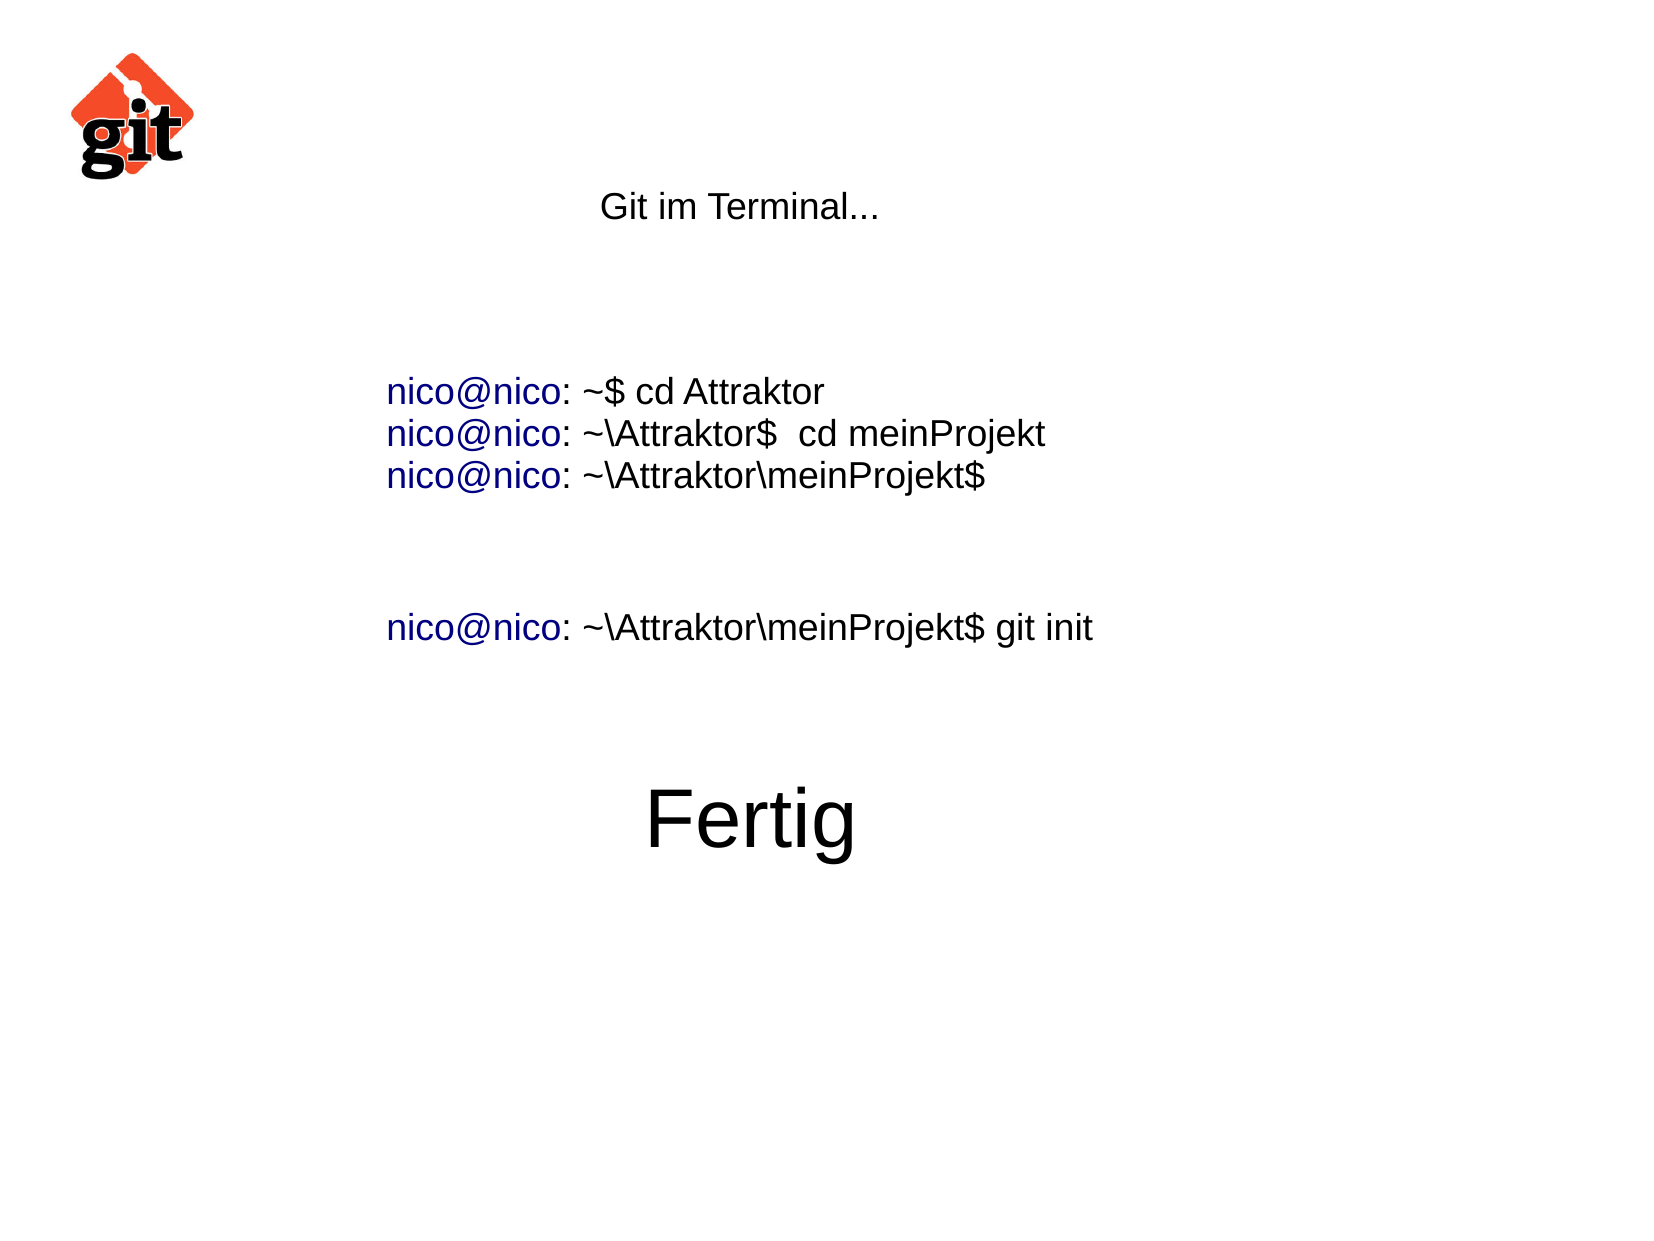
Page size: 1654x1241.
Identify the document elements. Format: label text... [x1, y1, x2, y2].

text_box Git im Terminal... [585, 178, 896, 236]
text_box nico@nico: ~\Attraktor\meinProjekt$ git init [371, 598, 1109, 656]
text_box nico@nico: ~$ cd Attraktor nico@nico: ~\Attraktor$ cd meinProjekt nico@nico: ~\Attraktor\meinProjekt$ [371, 362, 1061, 504]
text_box Fertig [630, 765, 886, 897]
picture [68, 53, 196, 181]
